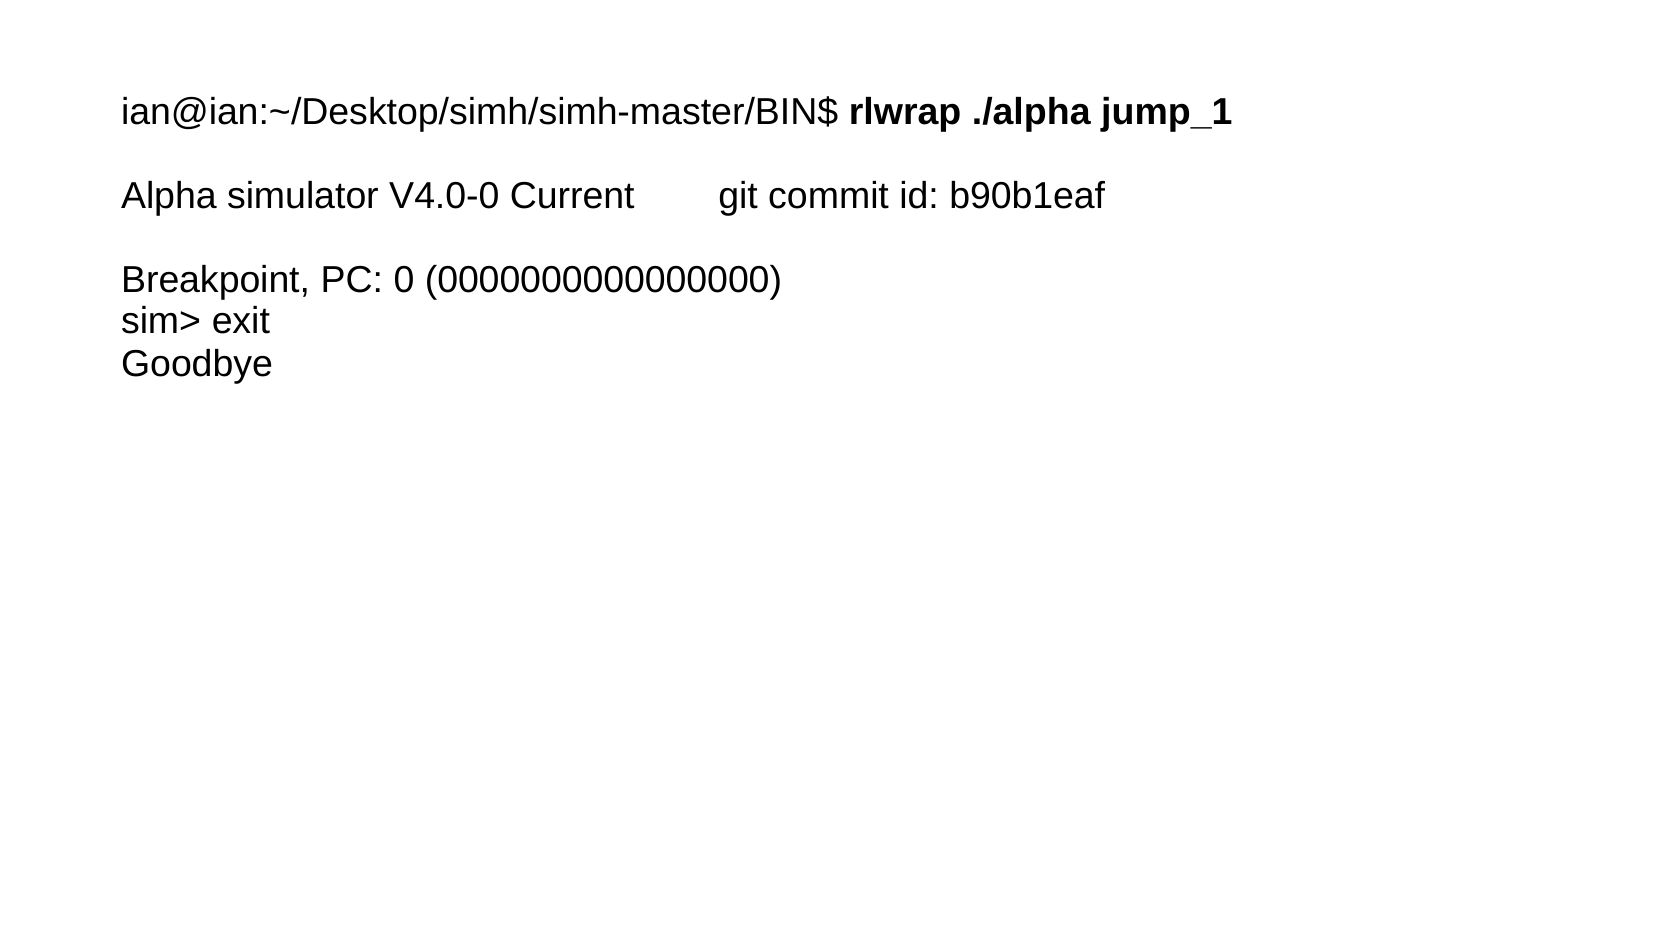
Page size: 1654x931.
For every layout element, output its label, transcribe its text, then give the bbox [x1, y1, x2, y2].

text_box ian@ian:~/Desktop/simh/simh-master/BIN$ rlwrap ./alpha jump_1 Alpha simulator V4.0-0 Current git commit id: b90b1eaf Breakpoint, PC: 0 (0000000000000000) sim> exit Goodbye [106, 82, 1571, 626]
